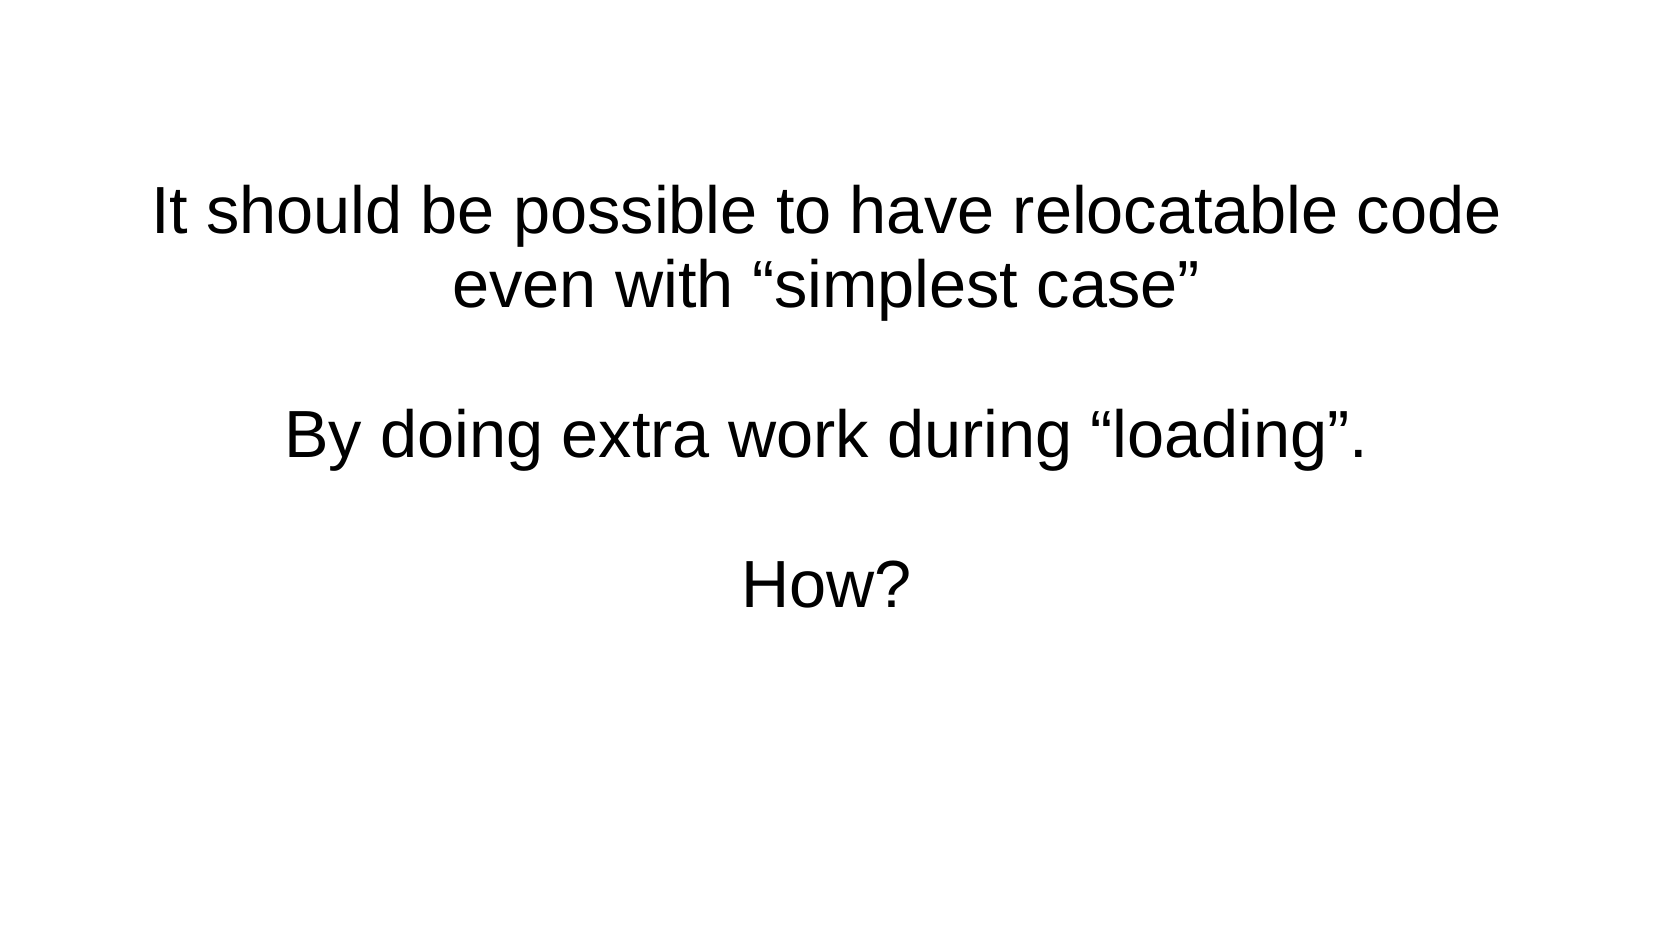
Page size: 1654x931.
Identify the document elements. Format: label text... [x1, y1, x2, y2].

subtitle It should be possible to have relocatable code even with “simplest case” By doing extra work during “loading”. How? [82, 37, 1571, 757]
